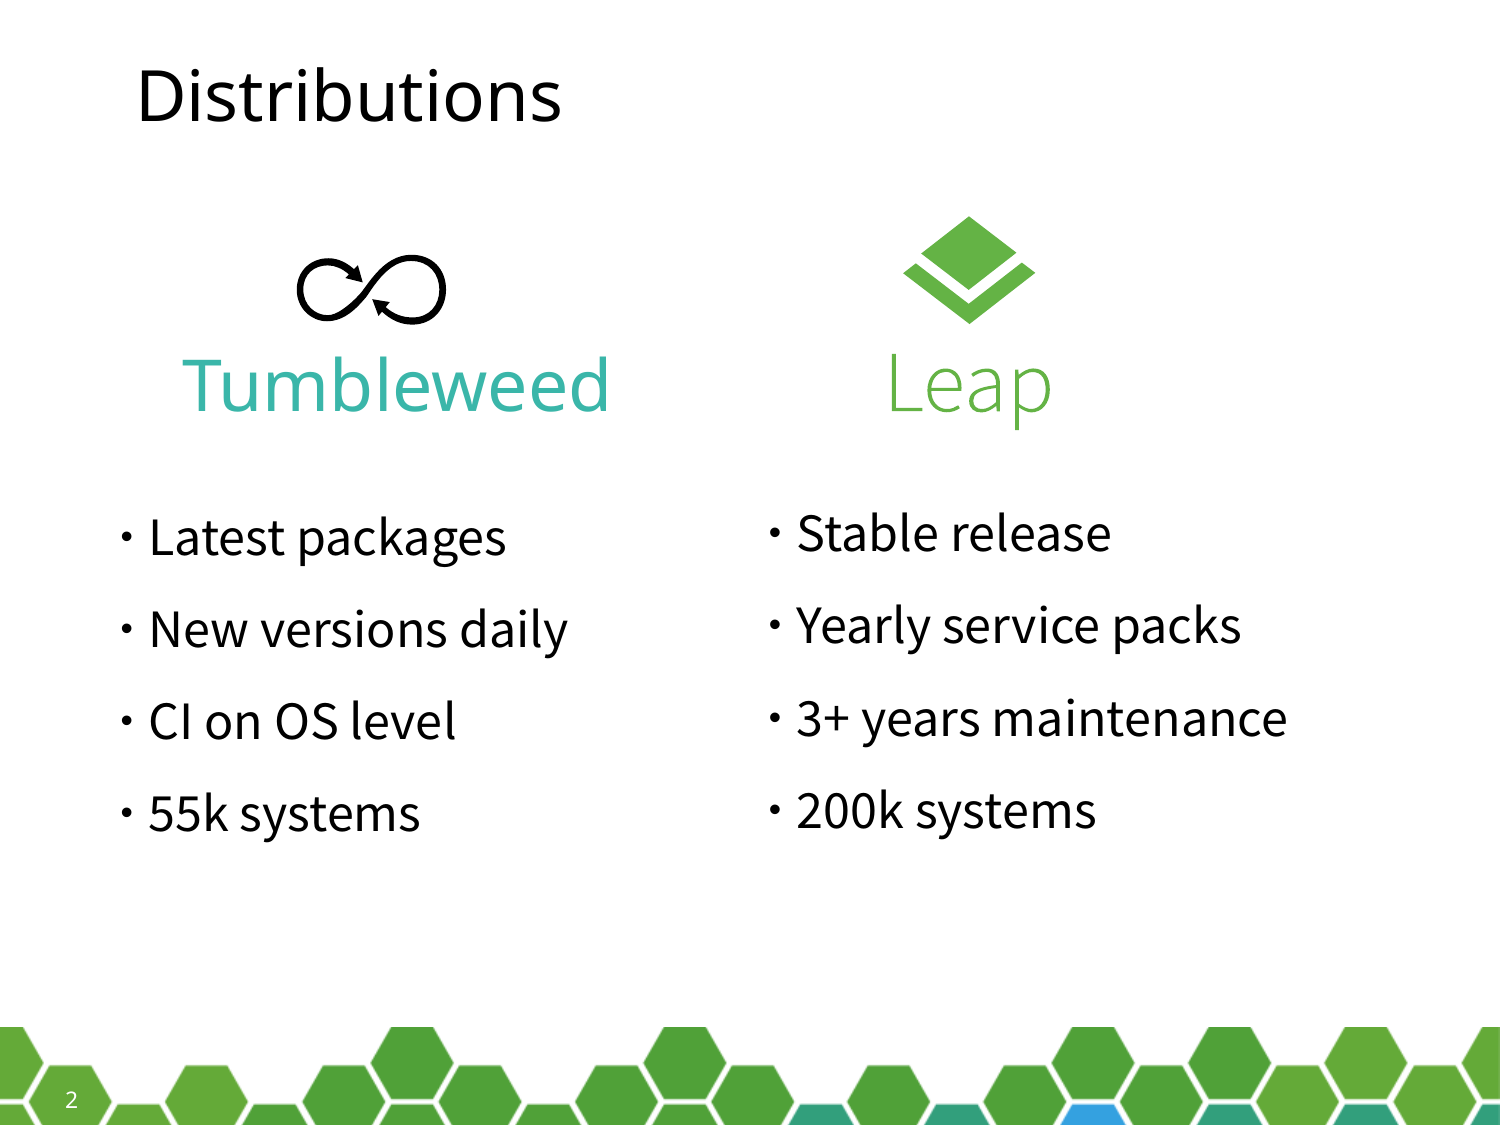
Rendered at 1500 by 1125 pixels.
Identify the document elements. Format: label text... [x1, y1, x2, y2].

title Distributions [135, 12, 1372, 175]
list Stable release Yearly service packs 3+ years maintenance 200k systems [768, 498, 1372, 872]
picture [155, 228, 652, 439]
picture [0, 1027, 1500, 1125]
list Latest packages New versions daily CI on OS level 55k systems [120, 501, 686, 927]
picture [860, 184, 1082, 462]
